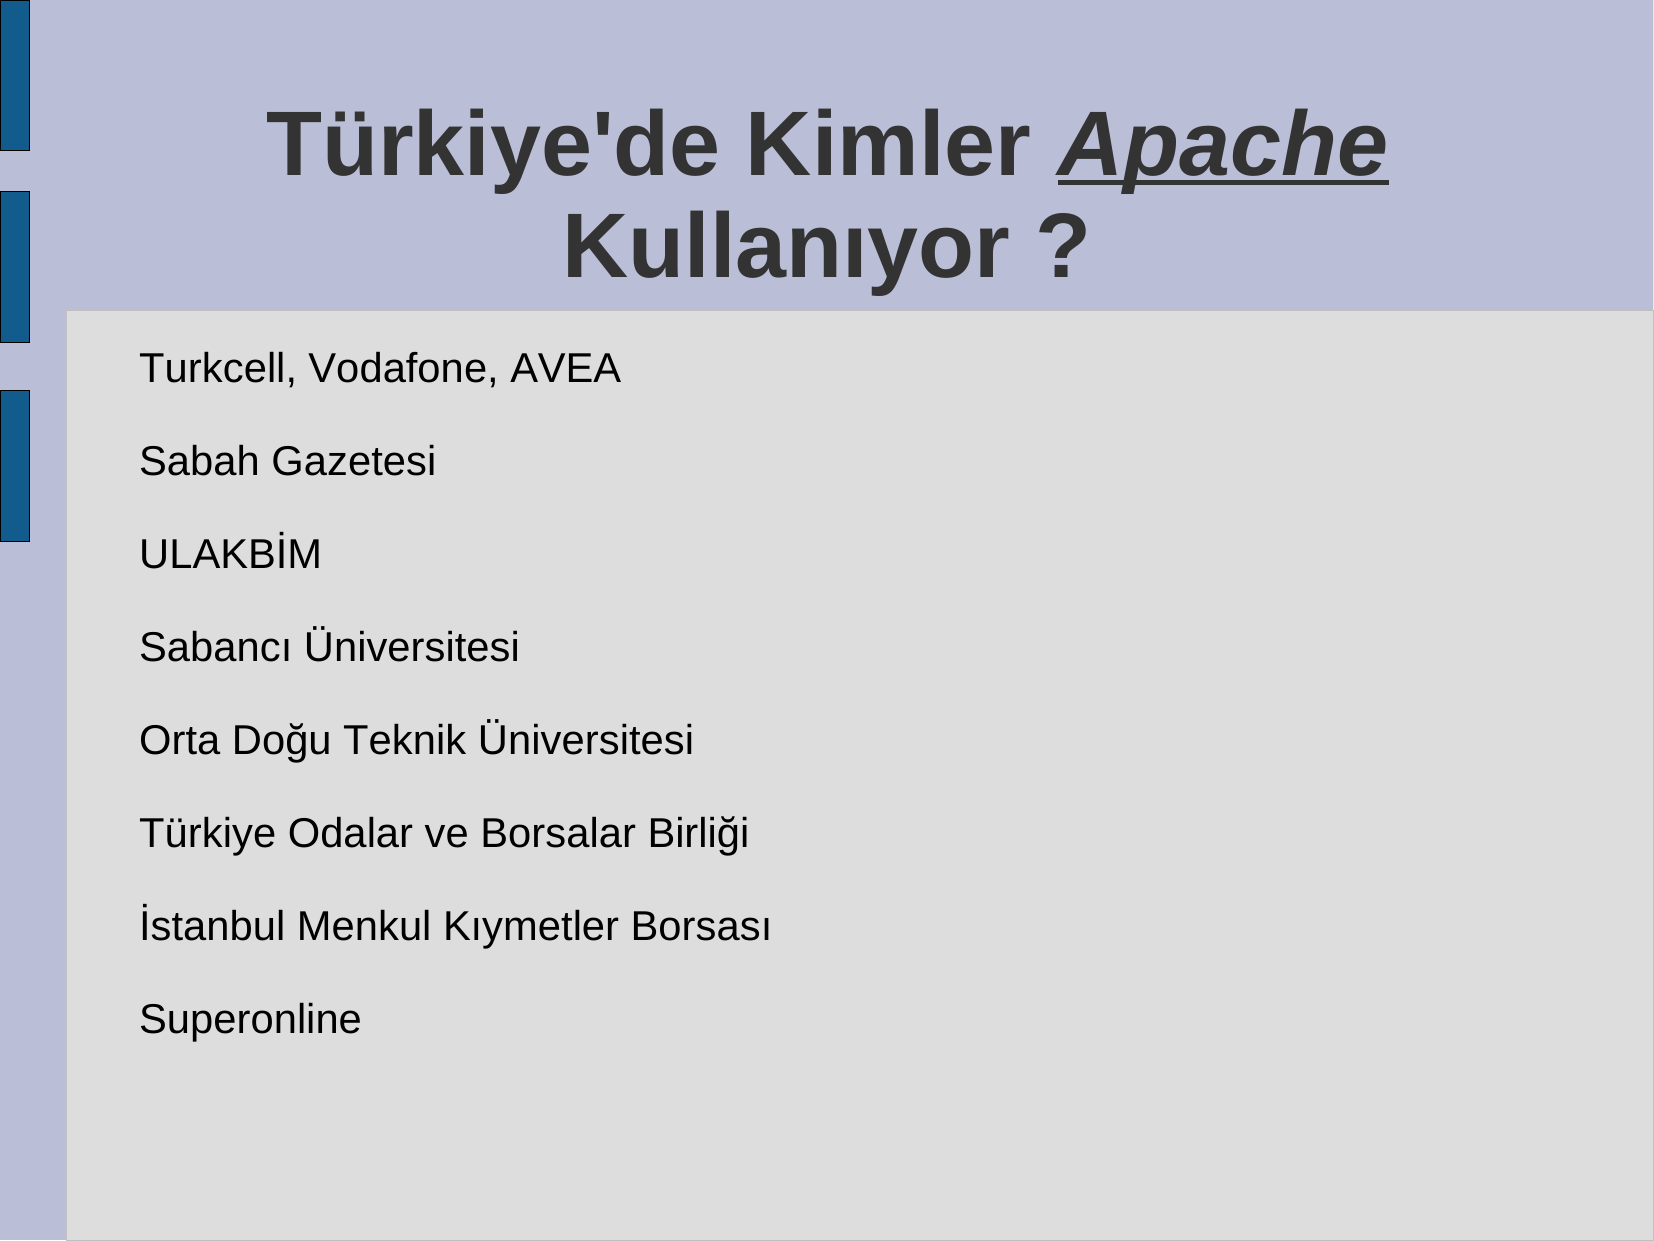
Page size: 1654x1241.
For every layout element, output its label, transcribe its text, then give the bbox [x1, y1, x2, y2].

title Türkiye'de Kimler Apache Kullanıyor ? [121, 87, 1534, 302]
list Turkcell, Vodafone, AVEA Sabah Gazetesi ULAKBİM Sabancı Üniversitesi Orta Doğu Teknik Üniversitesi Türkiye Odalar ve Borsalar Birliği İstanbul Menkul Kıymetler Borsası Superonline [121, 344, 1534, 1127]
